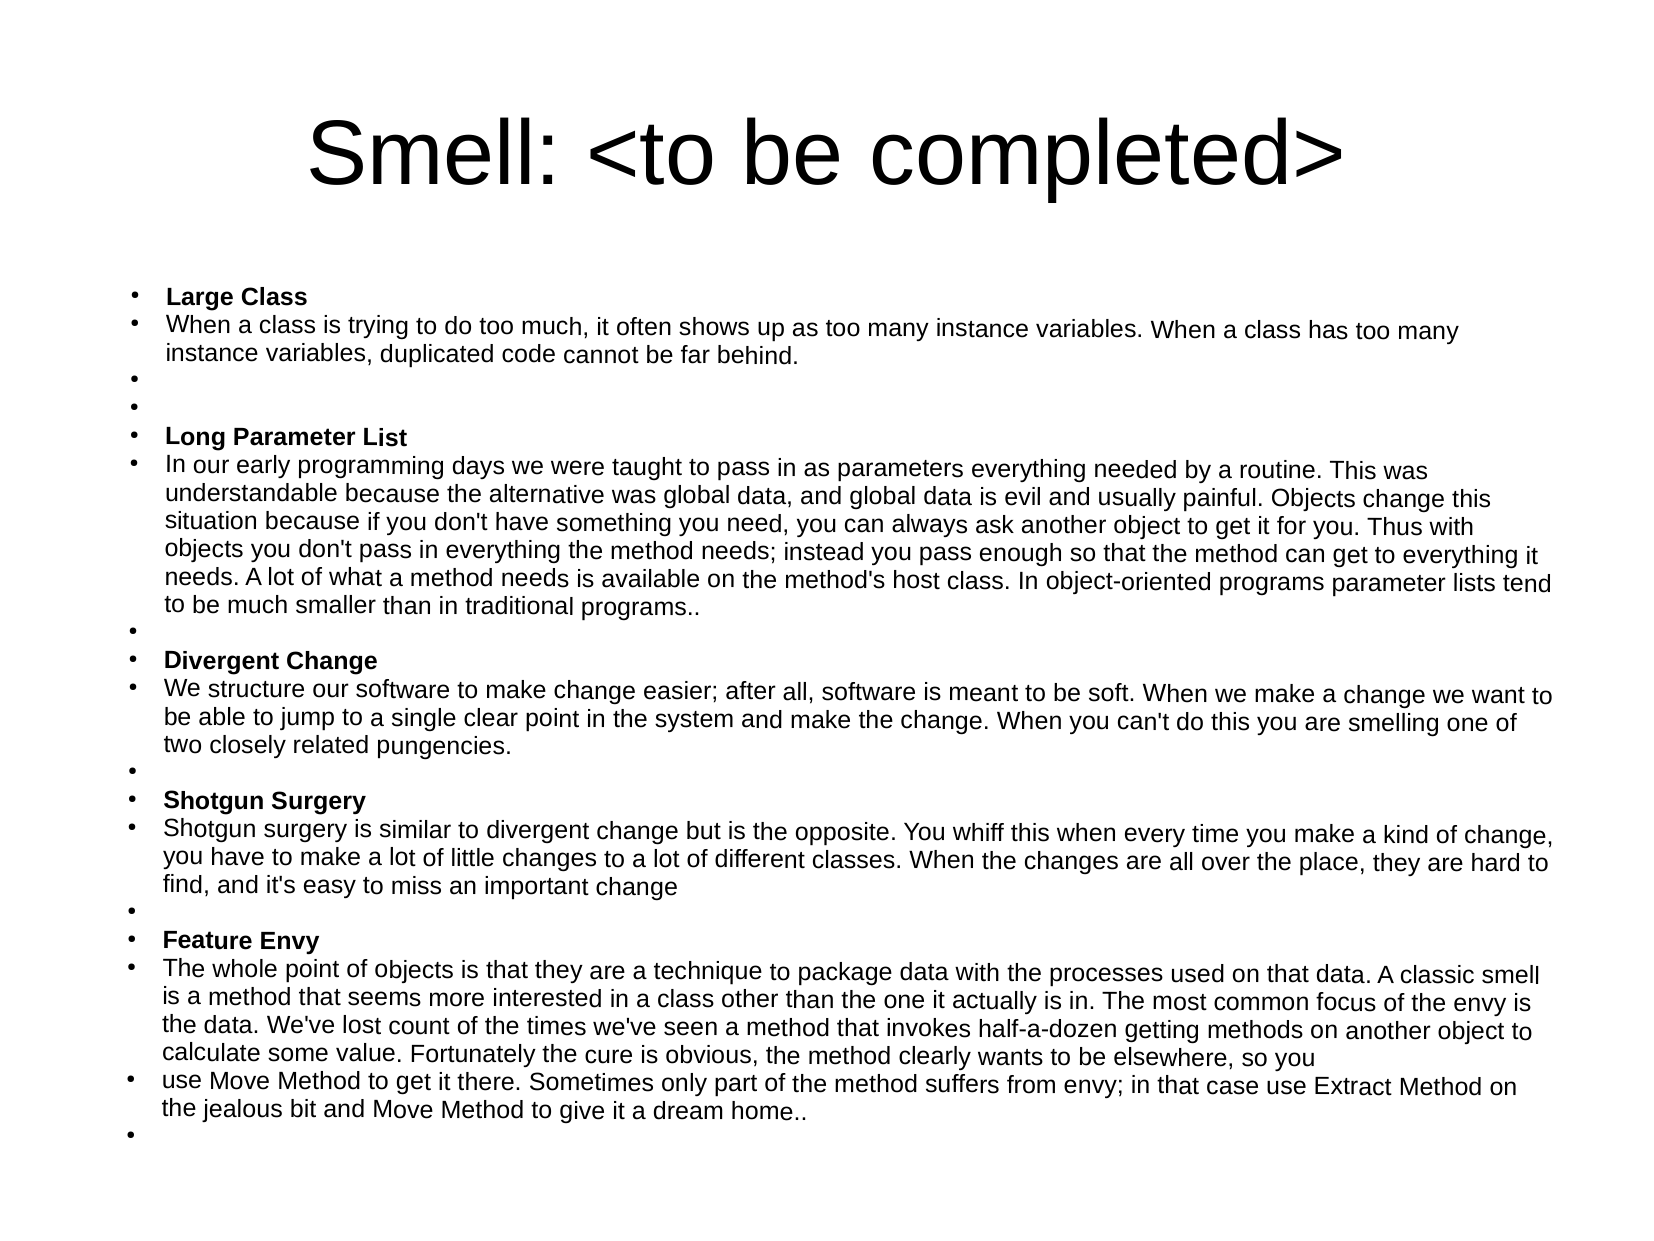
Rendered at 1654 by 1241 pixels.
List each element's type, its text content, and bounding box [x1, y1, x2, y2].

text_box Large Class When a class is trying to do too much, it often shows up as too many instance variables. When a class has too many instance variables, duplicated code cannot be far behind. Long Parameter List In our early programming days we were taught to pass in as parameters everything needed by a routine. This was understandable because the alternative was global data, and global data is evil and usually painful. Objects change this situation because if you don't have something you need, you can always ask another object to get it for you. Thus with objects you don't pass in everything the method needs; instead you pass enough so that the method can get to everything it needs. A lot of what a method needs is available on the method's host class. In object-oriented programs parameter lists tend to be much smaller than in traditional programs.. Divergent Change We structure our software to make change easier; after all, software is meant to be soft. When we make a change we want to be able to jump to a single clear point in the system and make the change. When you can't do this you are smelling one of two closely related pungencies. Shotgun Surgery Shotgun surgery is similar to divergent change but is the opposite. You whiff this when every time you make a kind of change, you have to make a lot of little changes to a lot of different classes. When the changes are all over the place, they are hard to find, and it's easy to miss an important change Feature Envy The whole point of objects is that they are a technique to package data with the processes used on that data. A classic smell is a method that seems more interested in a class other than the one it actually is in. The most common focus of the envy is the data. We've lost count of the times we've seen a method that invokes half-a-dozen getting methods on another object to calculate some value. Fortunately the cure is obvious, the method clearly wants to be elsewhere, so you use Move Method to get it there. Sometimes only part of the method suffers from envy; in that case use Extract Method on the jealous bit and Move Method to give it a dream home.. [90, 242, 1560, 1197]
title Smell: <to be completed> [82, 49, 1571, 257]
